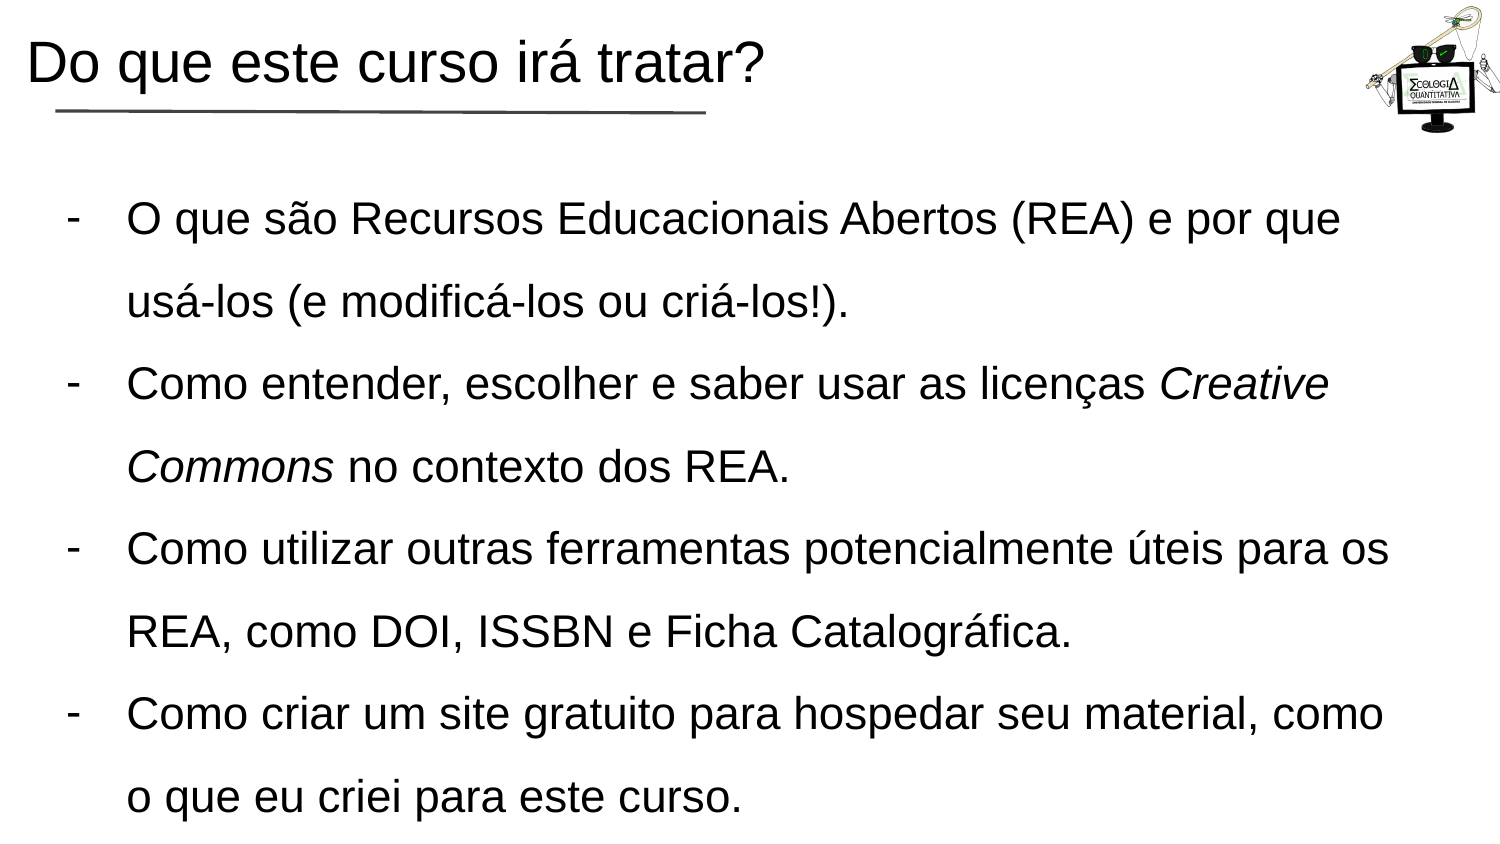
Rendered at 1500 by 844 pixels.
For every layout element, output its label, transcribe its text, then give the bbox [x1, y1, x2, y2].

picture [1365, 3, 1500, 135]
text_box O que são Recursos Educacionais Abertos (REA) e por que usá-los (e modificá-los ou criá-los!). Como entender, escolher e saber usar as licenças Creative Commons no contexto dos REA. Como utilizar outras ferramentas potencialmente úteis para os REA, como DOI, ISSBN e Ficha Catalográfica. Como criar um site gratuito para hospedar seu material, como o que eu criei para este curso. [36, 146, 1417, 566]
text_box Do que este curso irá tratar? [11, 9, 1210, 117]
